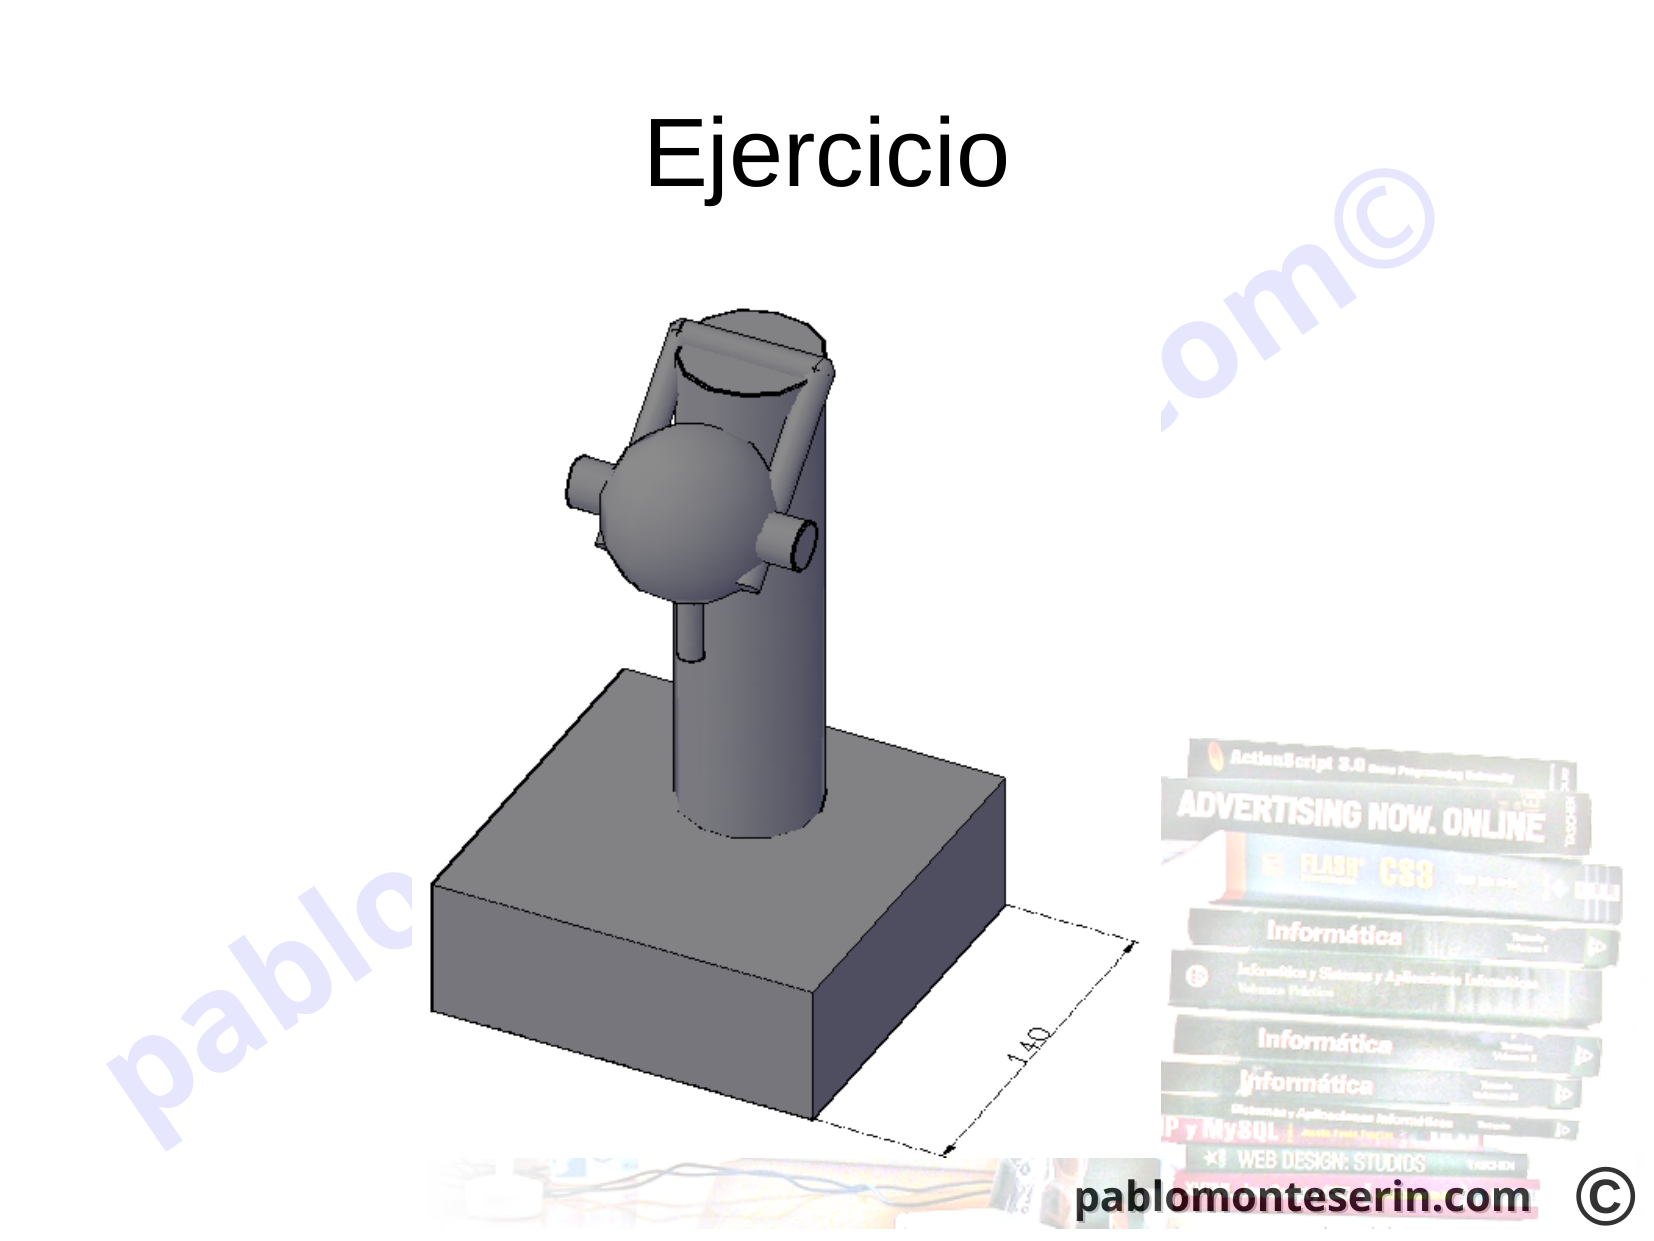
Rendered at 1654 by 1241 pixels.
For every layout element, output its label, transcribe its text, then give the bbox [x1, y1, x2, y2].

title Ejercicio [82, 49, 1571, 257]
picture [412, 262, 1654, 1229]
